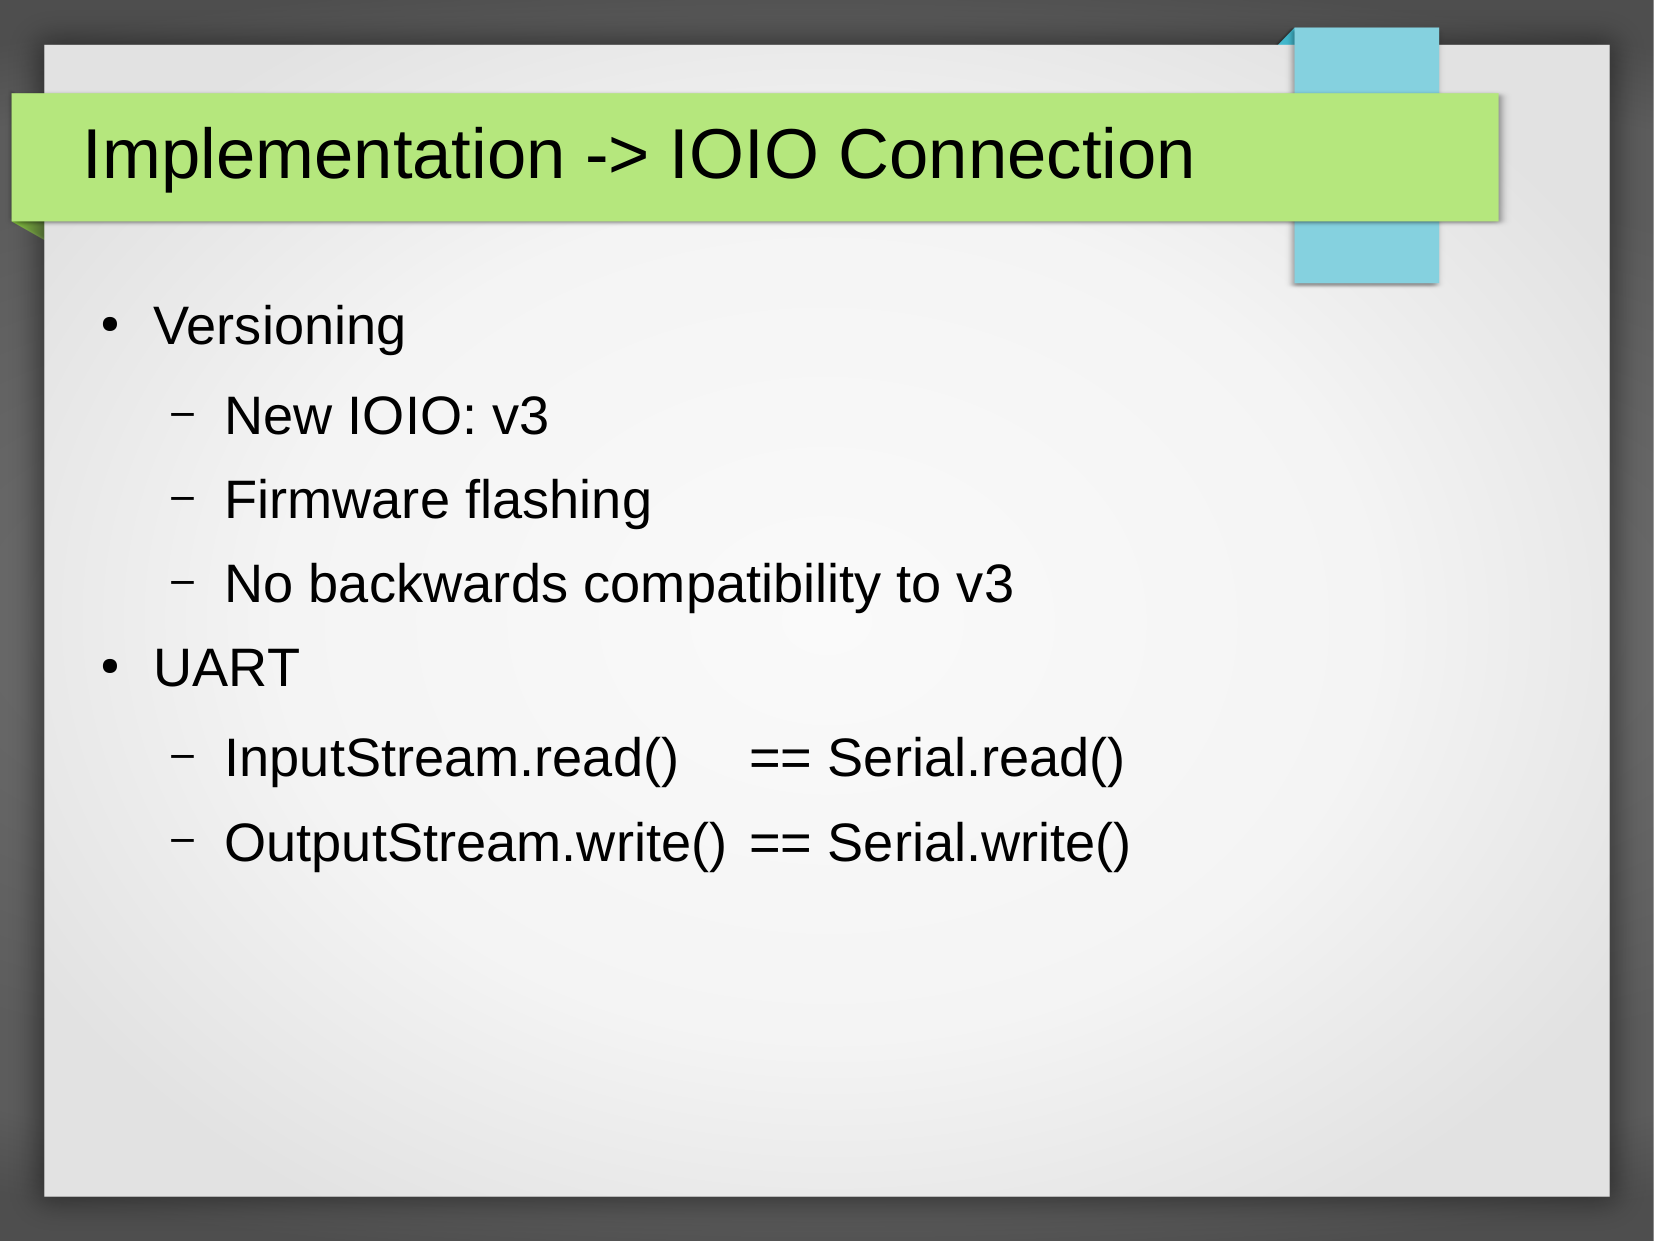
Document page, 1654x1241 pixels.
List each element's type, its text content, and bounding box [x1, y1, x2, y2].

title Implementation -> IOIO Connection [82, 94, 1264, 213]
picture [0, 0, 1654, 1241]
list Versioning New IOIO: v3 Firmware flashing No backwards compatibility to v3 UART InputStream.read() == Serial.read() OutputStream.write() == Serial.write() [82, 295, 1571, 1015]
